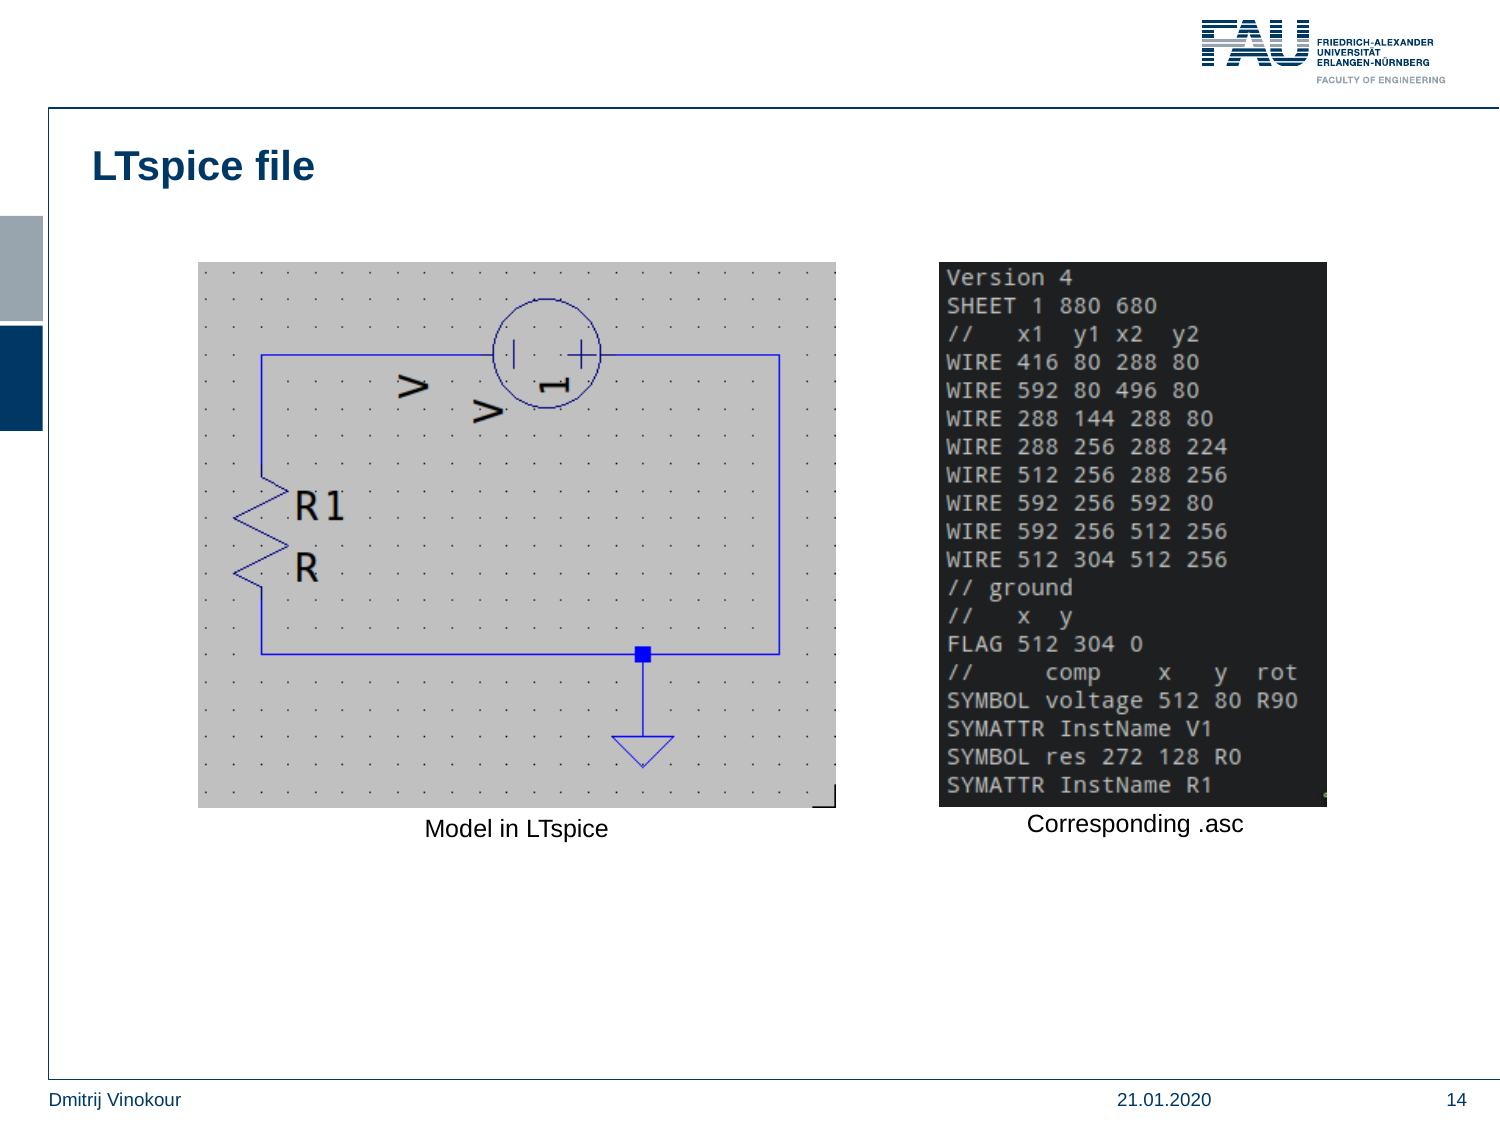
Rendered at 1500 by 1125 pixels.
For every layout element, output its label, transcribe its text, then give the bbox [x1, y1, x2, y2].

text_box <number> [1349, 1087, 1468, 1119]
text_box 21.01.2020 [1117, 1087, 1294, 1119]
picture [198, 262, 836, 808]
picture [939, 262, 1327, 807]
text_box Model in LTspice [409, 807, 625, 851]
text_box Dmitrij Vinokour [48, 1087, 1053, 1119]
text_box Corresponding .asc [1012, 799, 1429, 857]
text_box LTspice file [91, 139, 1460, 365]
